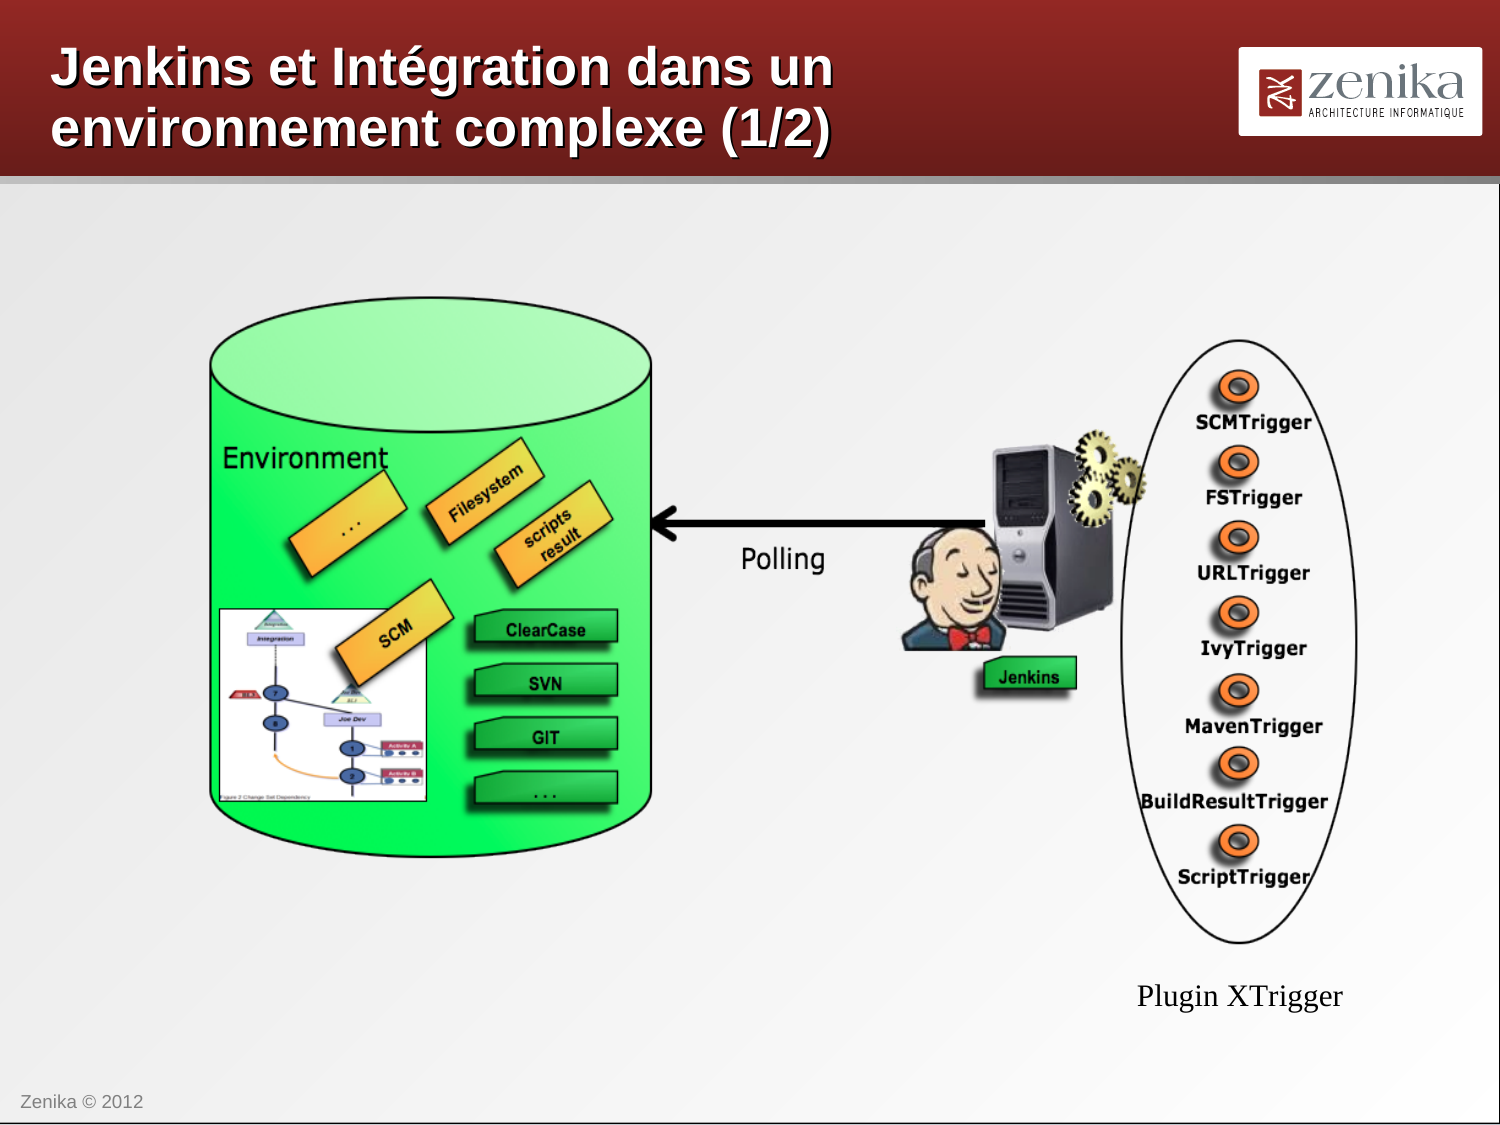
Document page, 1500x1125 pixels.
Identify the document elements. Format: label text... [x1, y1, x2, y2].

text_box Plugin XTrigger [1122, 974, 1418, 1024]
picture [1257, 58, 1464, 125]
picture [208, 295, 1359, 946]
title Jenkins et Intégration dans un environnement complexe (1/2) [50, 15, 1206, 180]
